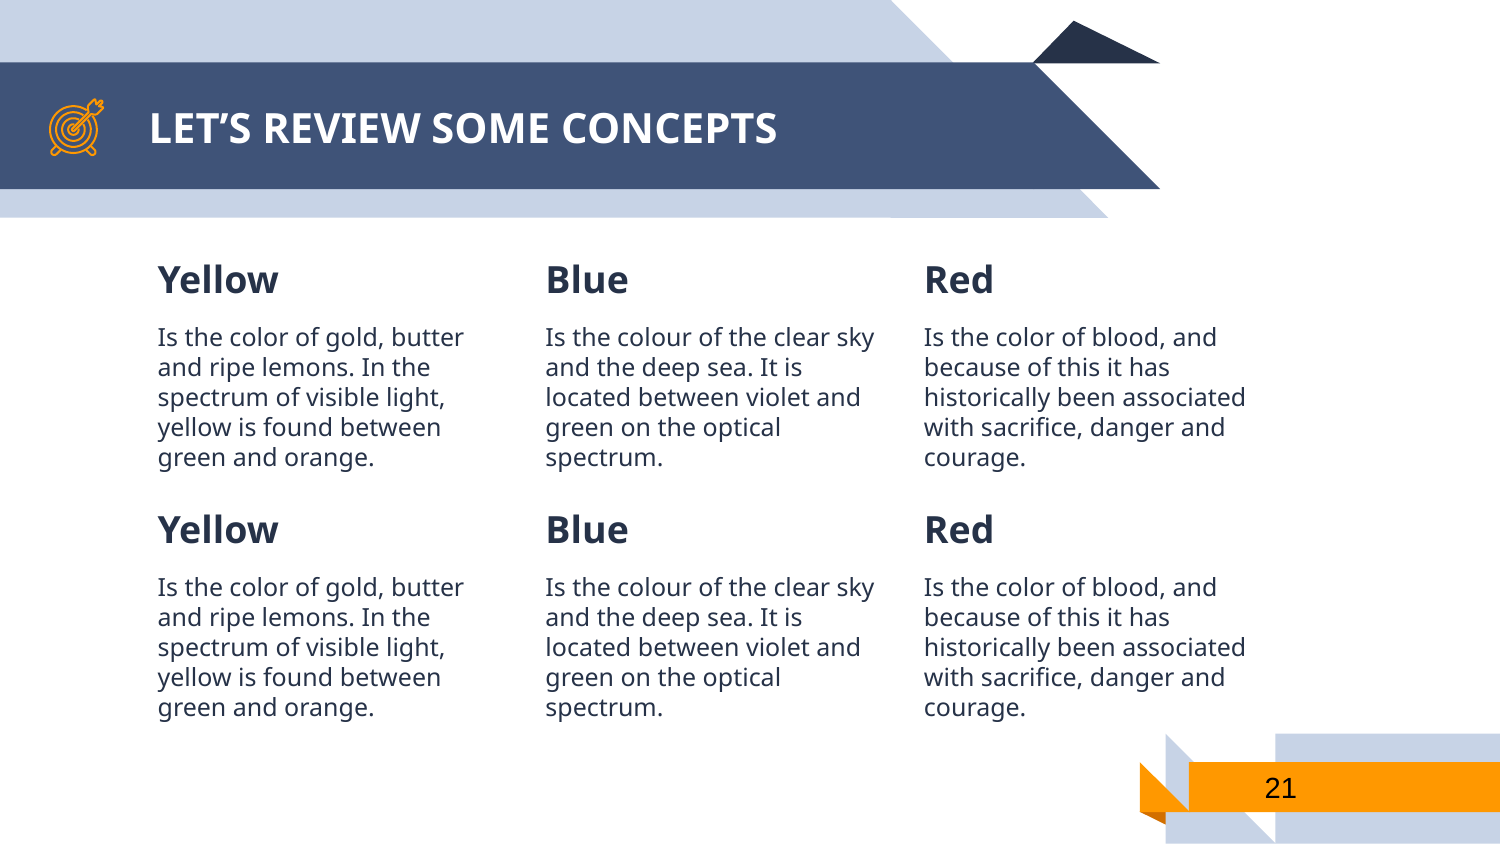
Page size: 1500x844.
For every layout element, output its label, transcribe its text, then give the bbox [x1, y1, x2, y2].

list Yellow Is the color of gold, butter and ripe lemons. In the spectrum of visible light, yellow is found between green and orange. [142, 240, 512, 490]
slide_number <numer> [1249, 760, 1494, 813]
list Red Is the color of blood, and because of this it has historically been associated with sacrifice, danger and courage. [908, 490, 1278, 740]
list Red Is the color of blood, and because of this it has historically been associated with sacrifice, danger and courage. [908, 240, 1278, 490]
title LET’S REVIEW SOME CONCEPTS [133, 64, 997, 190]
list Blue Is the colour of the clear sky and the deep sea. It is located between violet and green on the optical spectrum. [530, 490, 900, 740]
list Blue Is the colour of the clear sky and the deep sea. It is located between violet and green on the optical spectrum. [530, 240, 900, 490]
list Yellow Is the color of gold, butter and ripe lemons. In the spectrum of visible light, yellow is found between green and orange. [142, 490, 512, 740]
